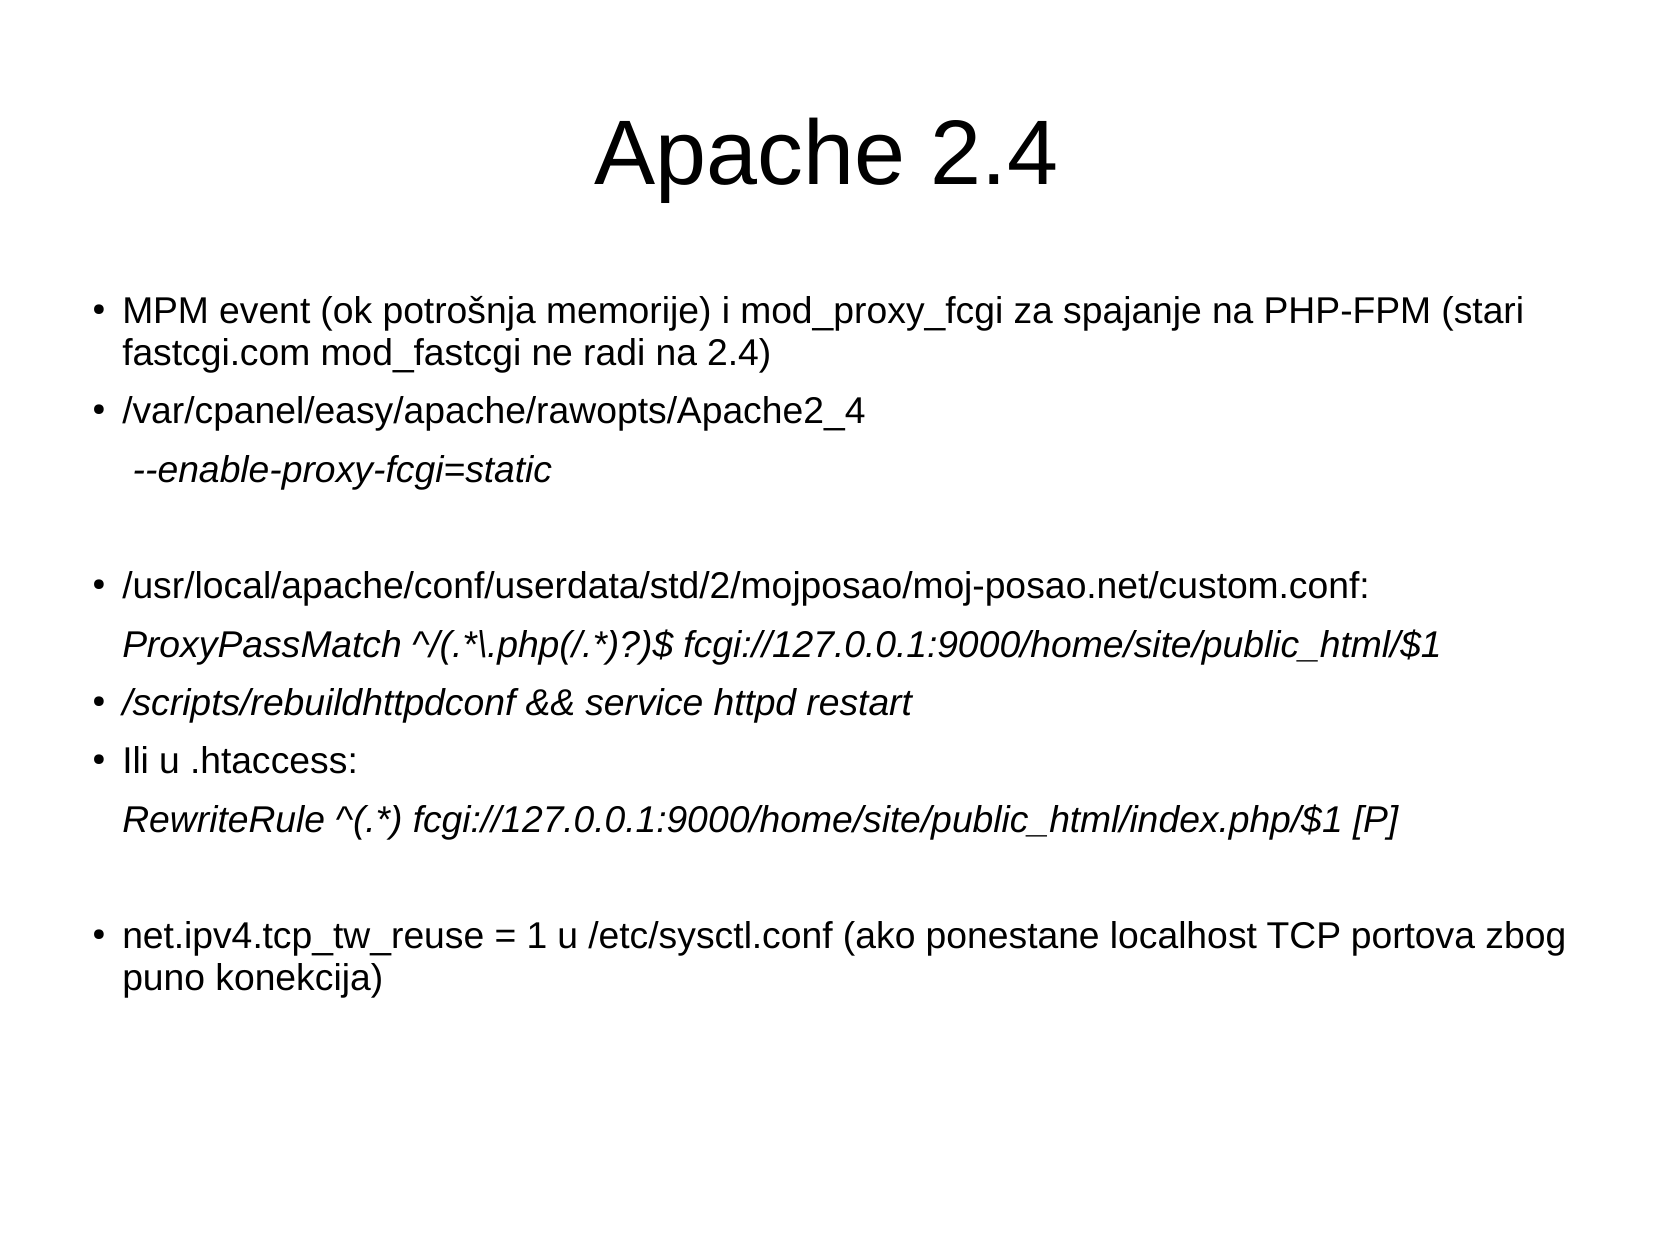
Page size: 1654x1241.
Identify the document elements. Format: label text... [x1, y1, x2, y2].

title Apache 2.4 [82, 49, 1571, 257]
list MPM event (ok potrošnja memorije) i mod_proxy_fcgi za spajanje na PHP-FPM (stari fastcgi.com mod_fastcgi ne radi na 2.4) /var/cpanel/easy/apache/rawopts/Apache2_4 --enable-proxy-fcgi=static /usr/local/apache/conf/userdata/std/2/mojposao/moj-posao.net/custom.conf: ProxyPassMatch ^/(.*\.php(/.*)?)$ fcgi://127.0.0.1:9000/home/site/public_html/$1 /scripts/rebuildhttpdconf && service httpd restart Ili u .htaccess: RewriteRule ^(.*) fcgi://127.0.0.1:9000/home/site/public_html/index.php/$1 [P] net.ipv4.tcp_tw_reuse = 1 u /etc/sysctl.conf (ako ponestane localhost TCP portova zbog puno konekcija) [82, 290, 1571, 1010]
